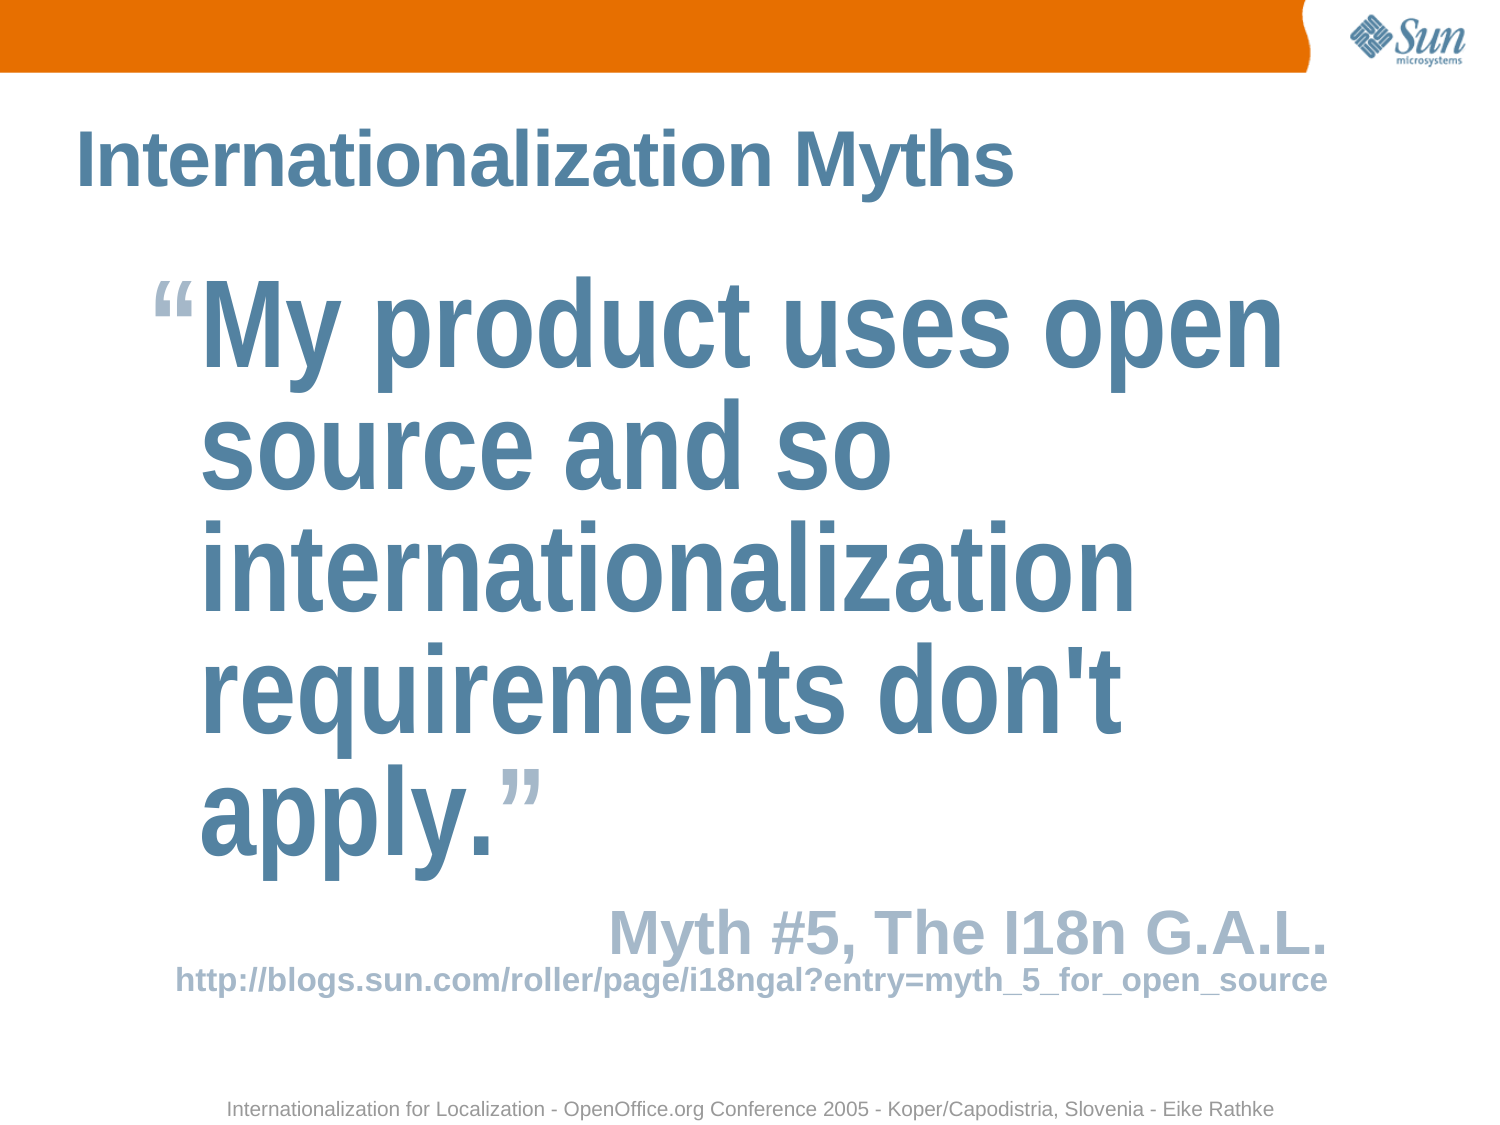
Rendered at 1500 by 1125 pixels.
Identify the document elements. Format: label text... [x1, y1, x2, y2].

title Internationalization Myths [75, 122, 1438, 228]
text_box Myth #5, The I18n G.A.L. http://blogs.sun.com/roller/page/i18ngal?entry=myth_5_for_open_source [160, 900, 1345, 1016]
picture [0, 0, 1500, 75]
text_box “My product uses open source and so internationalization requirements don't apply.” [134, 253, 1362, 897]
